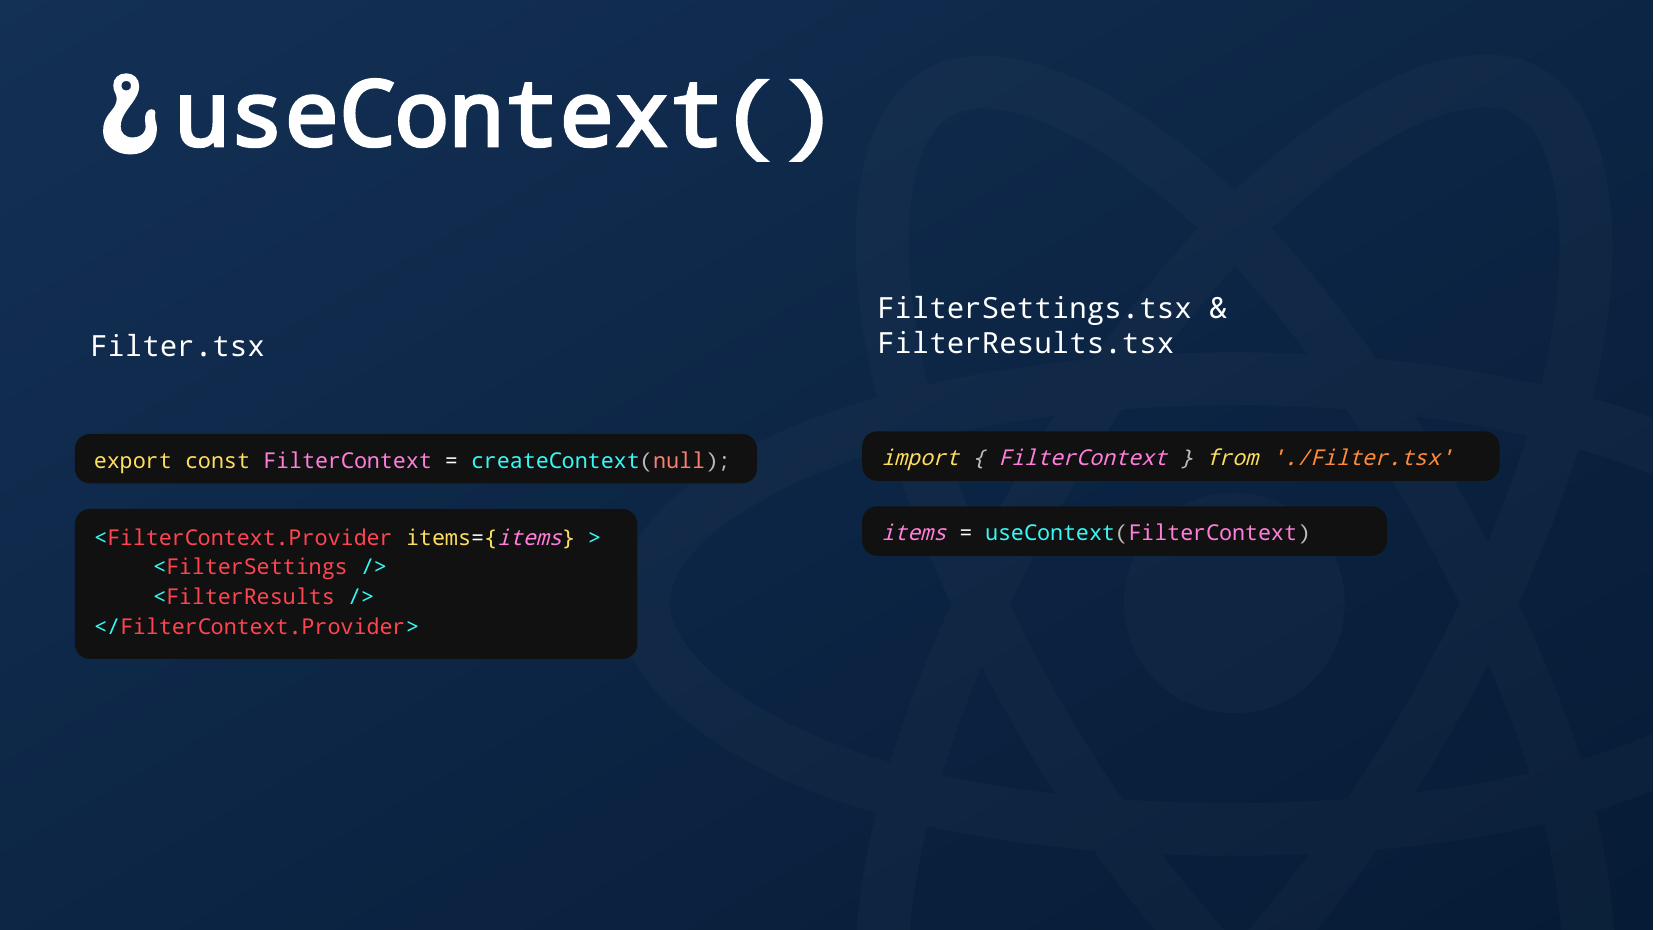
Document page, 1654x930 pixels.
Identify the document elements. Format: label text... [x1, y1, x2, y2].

text_box items = useContext(FilterContext) [862, 506, 1388, 556]
text_box import { FilterContext } from './Filter.tsx' [862, 431, 1500, 481]
text_box export const FilterContext = createContext(null); [74, 433, 758, 484]
text_box FilterSettings.tsx & FilterResults.tsx [862, 283, 1350, 400]
title 🪝useContext() [82, 37, 1571, 193]
text_box <FilterContext.Provider items={items} > <FilterSettings /> <FilterResults /> </FilterContext.Provider> [74, 508, 638, 659]
text_box Filter.tsx [74, 321, 375, 371]
